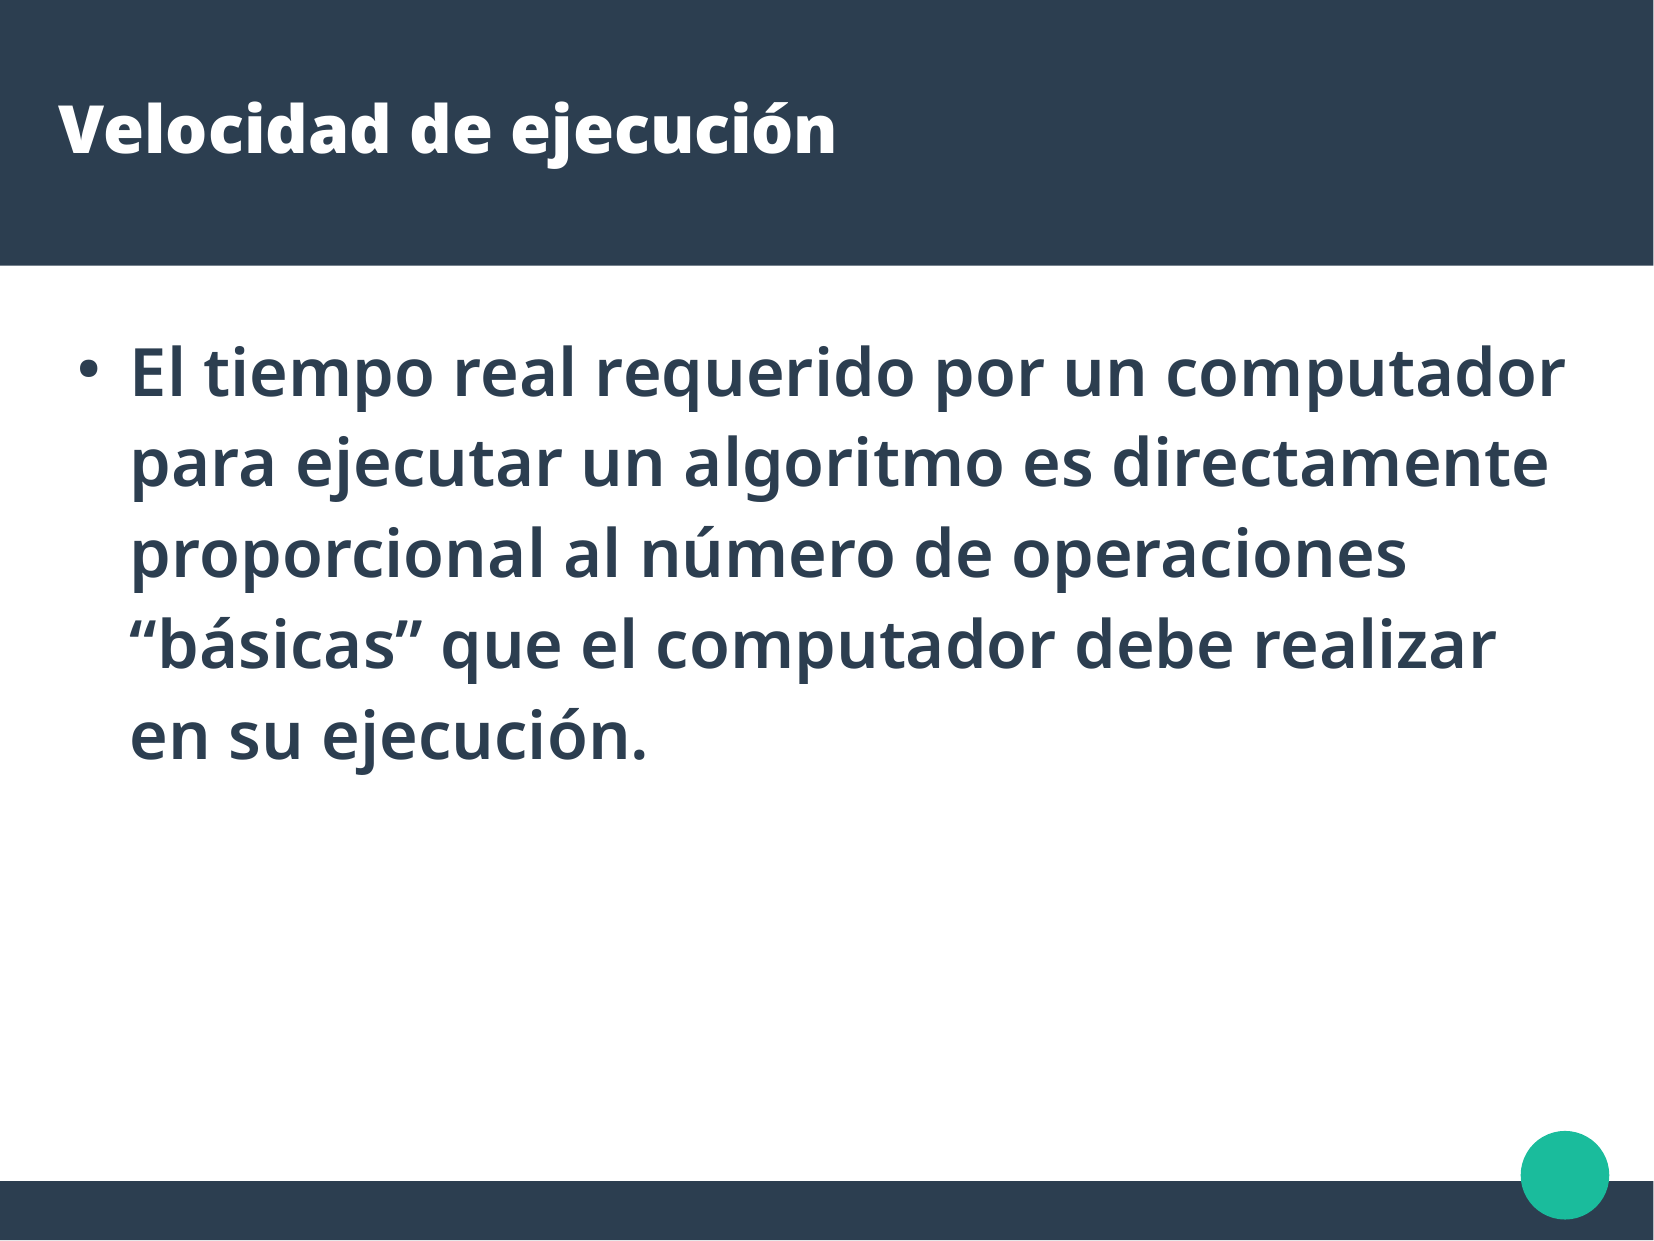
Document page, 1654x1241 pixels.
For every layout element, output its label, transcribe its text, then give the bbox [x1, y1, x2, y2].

list El tiempo real requerido por un computador para ejecutar un algoritmo es directamente proporcional al número de operaciones “básicas” que el computador debe realizar en su ejecución. [59, 324, 1595, 1152]
title Velocidad de ejecución [59, 49, 1595, 207]
